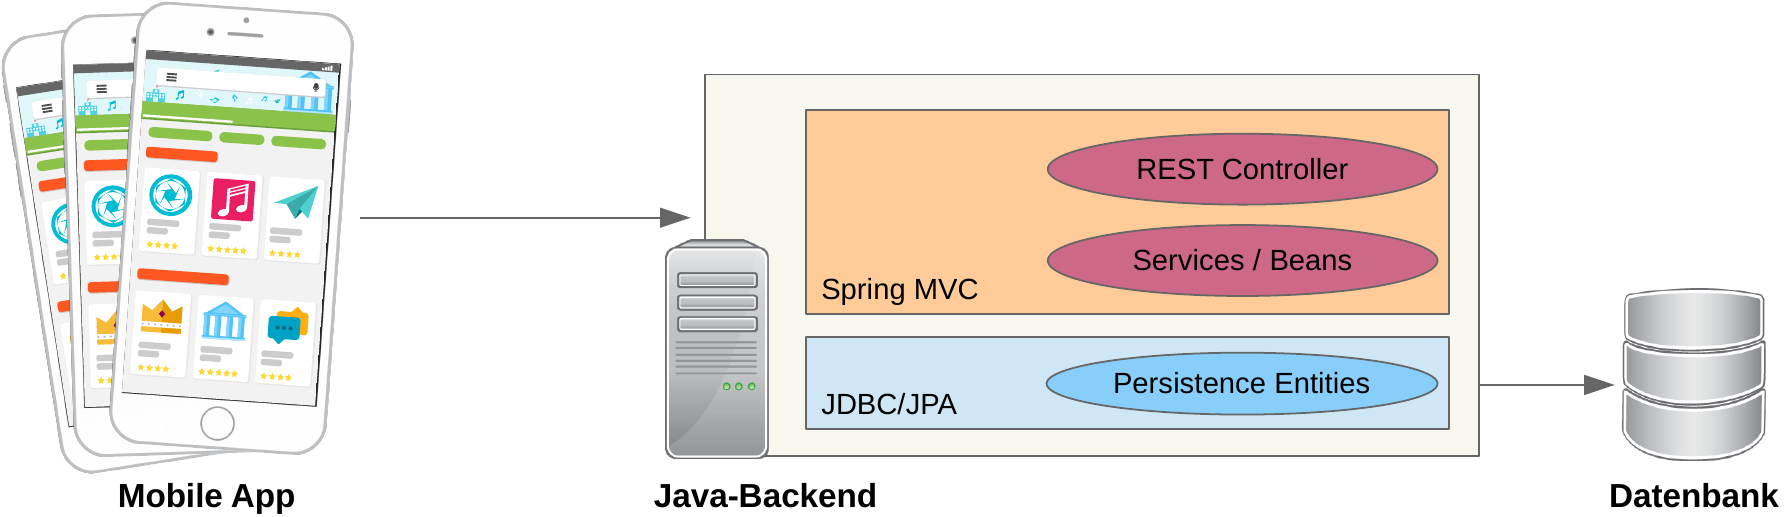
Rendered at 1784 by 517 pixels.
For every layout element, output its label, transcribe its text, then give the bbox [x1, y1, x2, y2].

text_box Spring MVC [805, 109, 1450, 314]
text_box Datenbank [1609, 470, 1779, 517]
text_box Persistence Entities [1046, 352, 1438, 415]
text_box REST Controller [1047, 133, 1438, 205]
picture [1622, 288, 1766, 461]
text_box Mobile App [117, 470, 304, 517]
text_box JDBC/JPA [805, 337, 1450, 429]
text_box [705, 74, 1479, 457]
text_box Java-Backend [653, 470, 954, 517]
picture [0, 0, 358, 478]
picture [665, 239, 769, 459]
text_box Services / Beans [1047, 225, 1438, 296]
